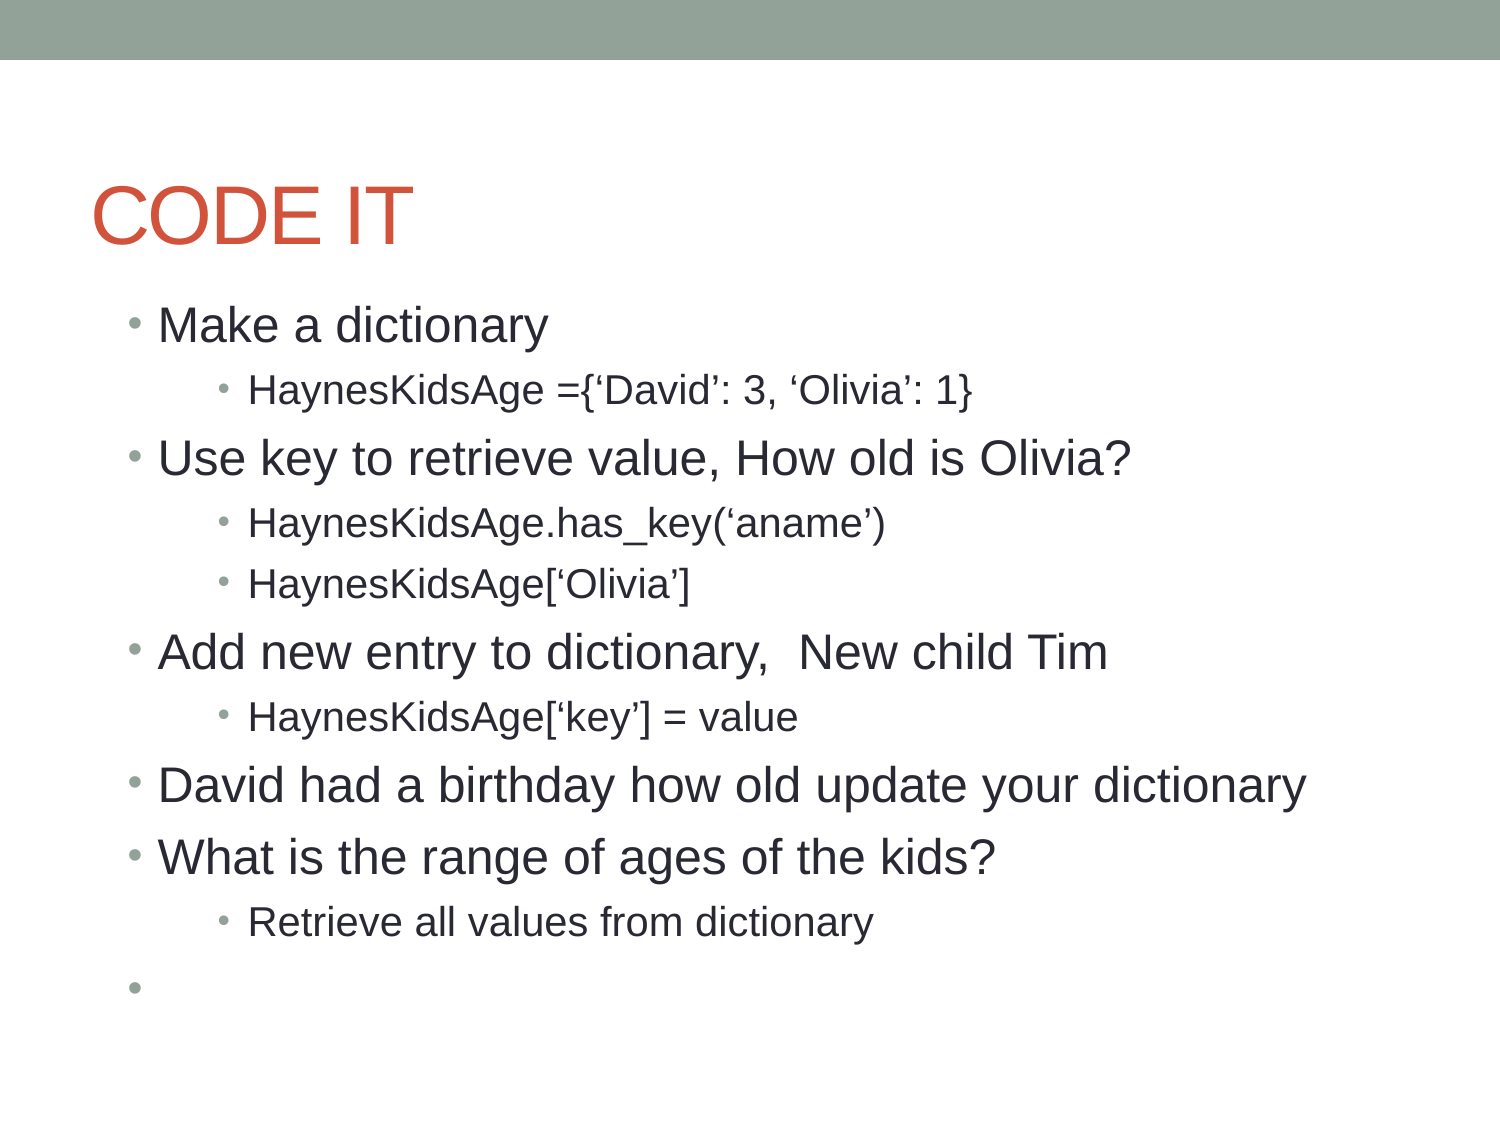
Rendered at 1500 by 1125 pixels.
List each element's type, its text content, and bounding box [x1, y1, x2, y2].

list Make a dictionary HaynesKidsAge ={‘David’: 3, ‘Olivia’: 1} Use key to retrieve value, How old is Olivia? HaynesKidsAge.has_key(‘aname’) HaynesKidsAge[‘Olivia’] Add new entry to dictionary, New child Tim HaynesKidsAge[‘key’] = value David had a birthday how old update your dictionary What is the range of ages of the kids? Retrieve all values from dictionary [112, 285, 1463, 1066]
title CODE IT [75, 137, 1344, 286]
